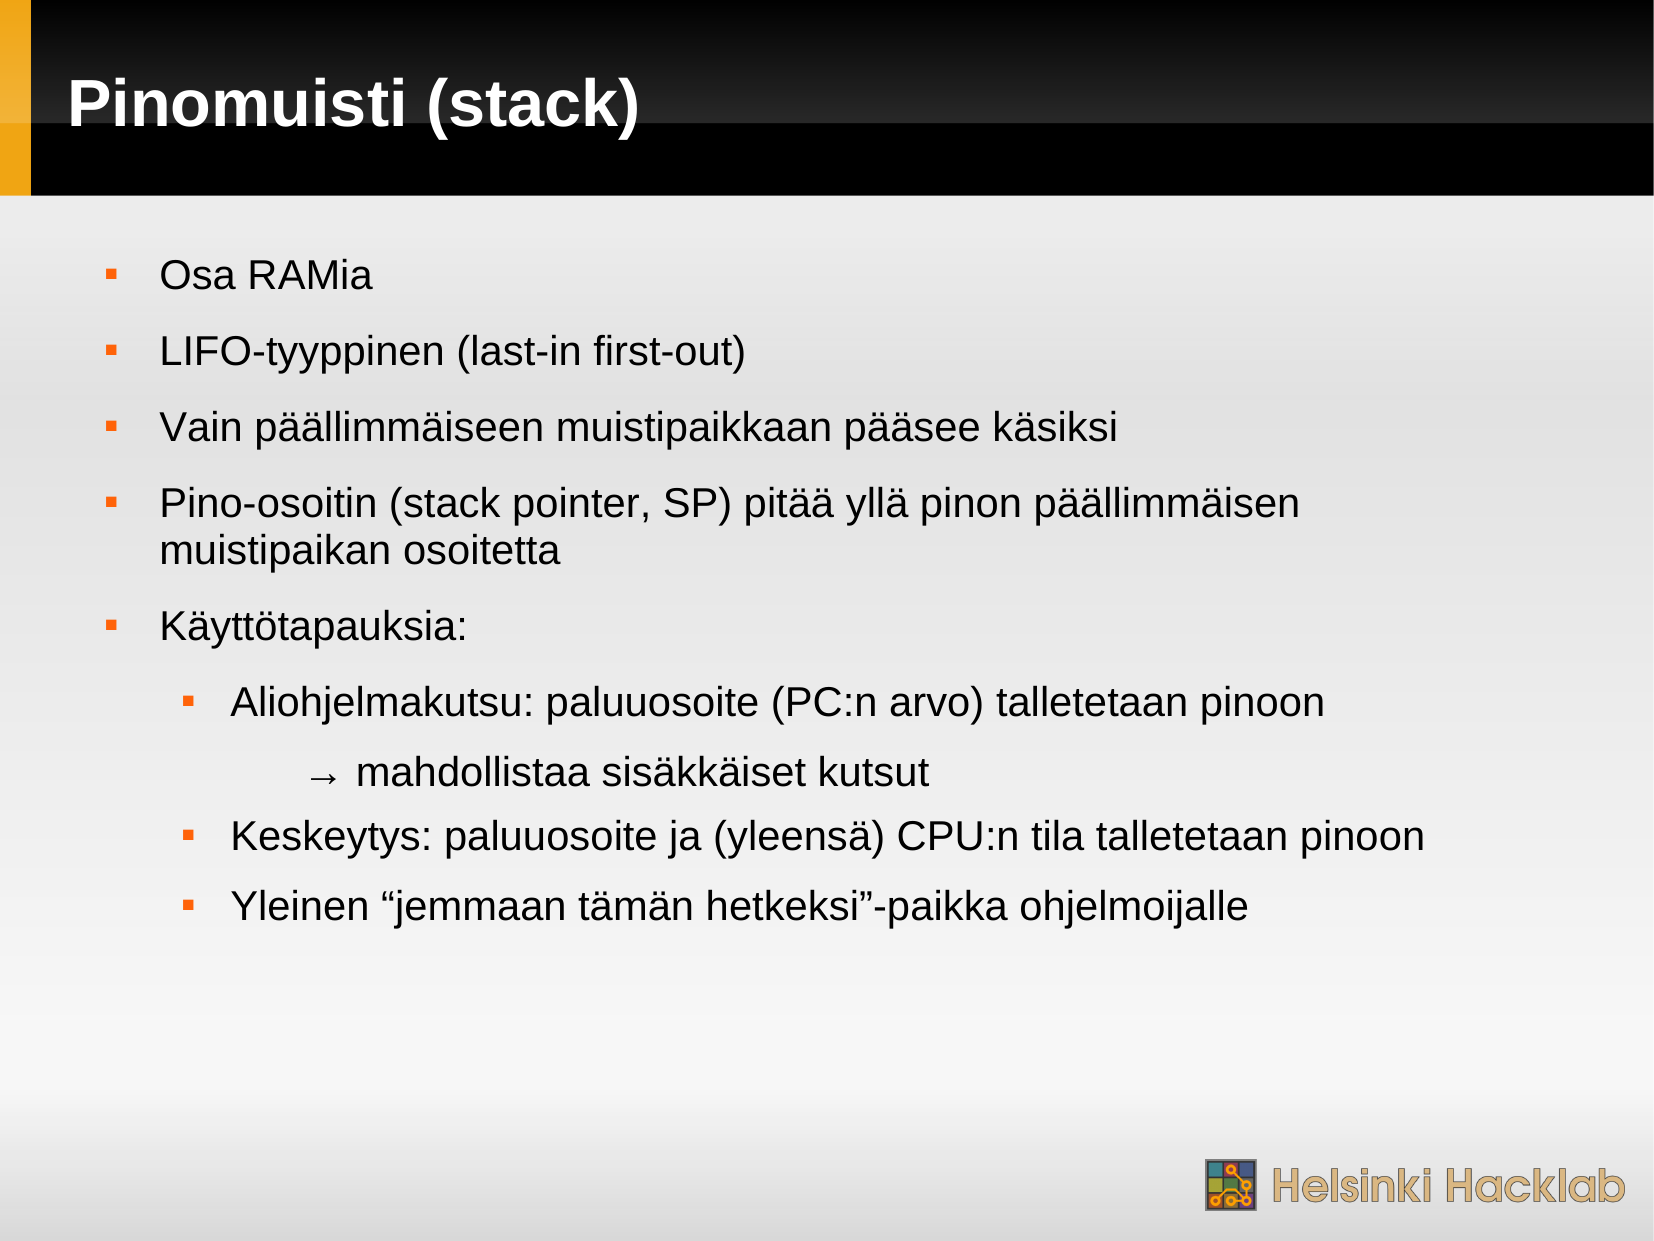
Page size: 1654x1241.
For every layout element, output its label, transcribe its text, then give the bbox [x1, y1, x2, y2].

list Osa RAMia LIFO-tyyppinen (last-in first-out) Vain päällimmäiseen muistipaikkaan pääsee käsiksi Pino-osoitin (stack pointer, SP) pitää yllä pinon päällimmäisen muistipaikan osoitetta Käyttötapauksia: Aliohjelmakutsu: paluuosoite (PC:n arvo) talletetaan pinoon → mahdollistaa sisäkkäiset kutsut Keskeytys: paluuosoite ja (yleensä) CPU:n tila talletetaan pinoon Yleinen “jemmaan tämän hetkeksi”-paikka ohjelmoijalle [88, 252, 1512, 1071]
title Pinomuisti (stack) [67, 0, 1556, 208]
picture [0, 0, 1654, 1241]
